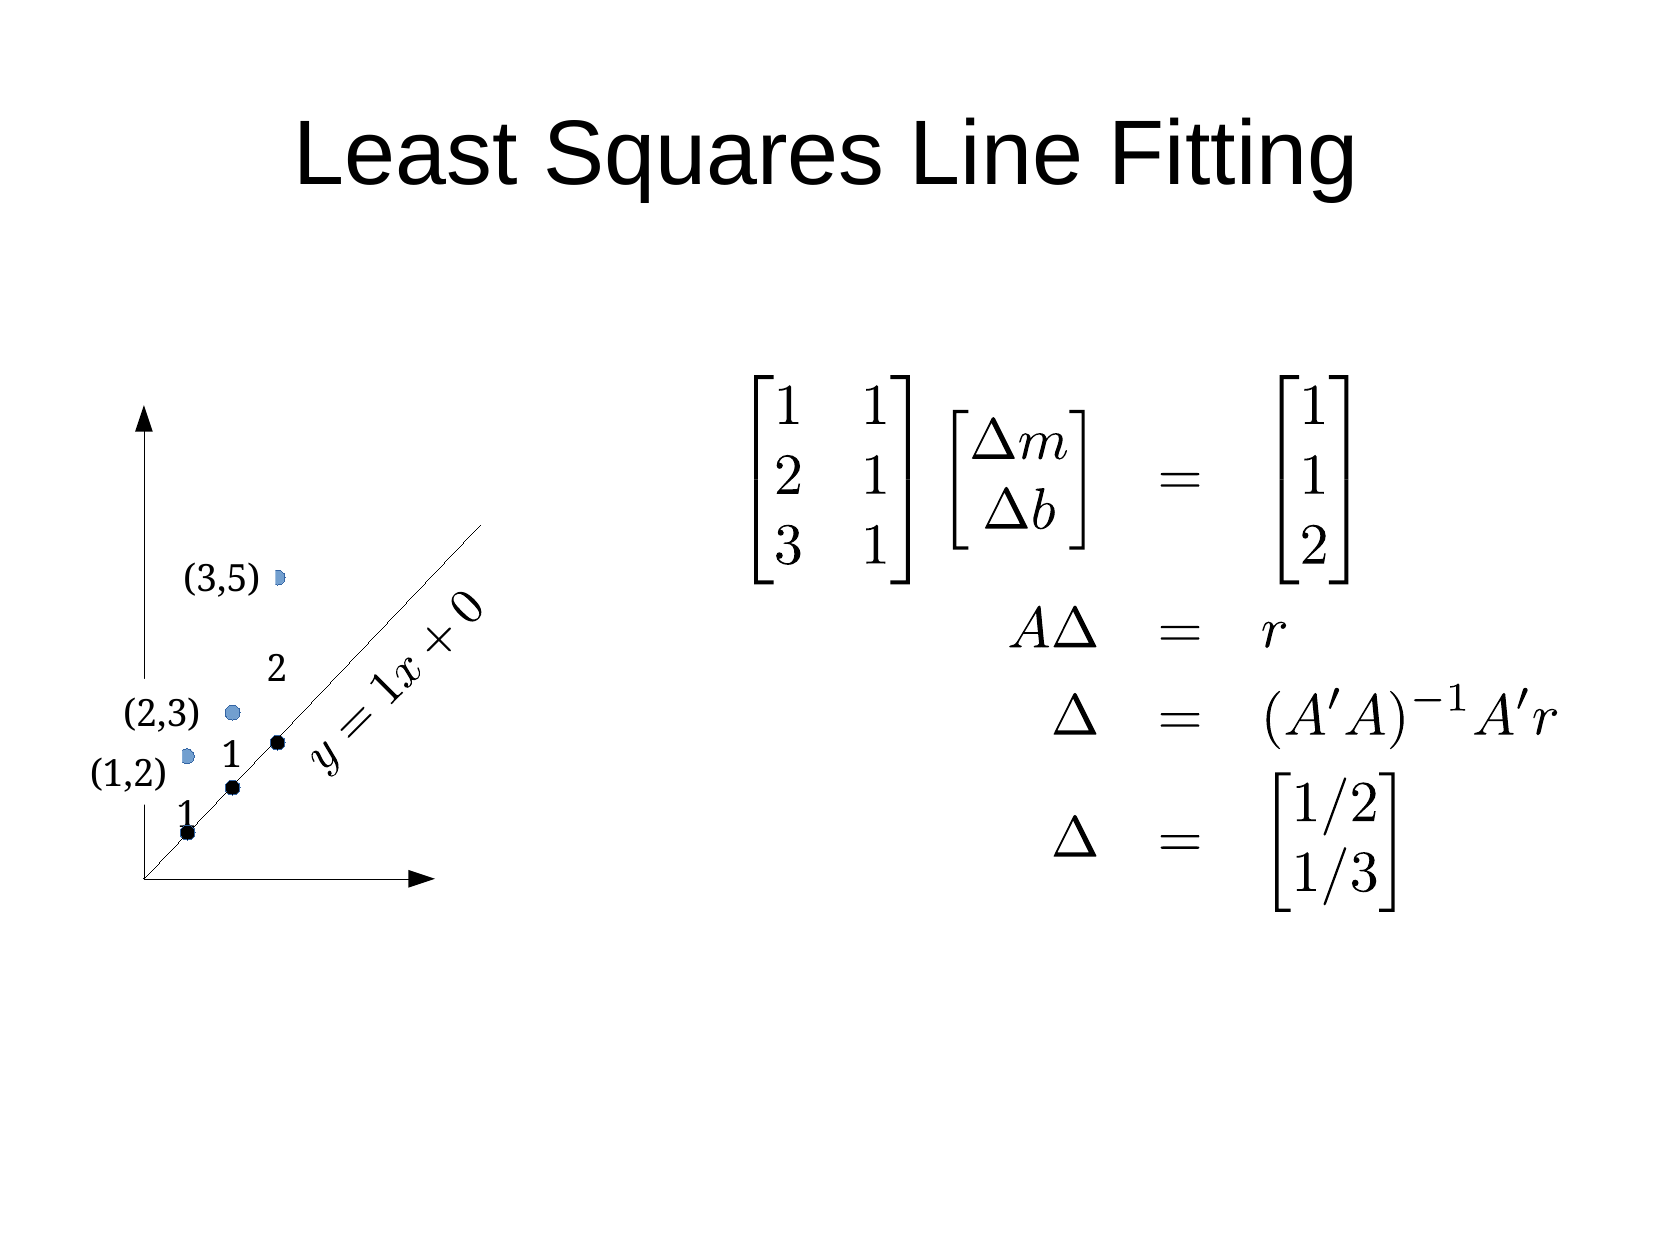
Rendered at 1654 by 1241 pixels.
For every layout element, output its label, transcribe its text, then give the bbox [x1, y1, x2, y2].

text_box (2,3) [108, 678, 211, 736]
text_box 1 [161, 780, 211, 837]
text_box [276, 570, 286, 586]
text_box [180, 825, 196, 841]
text_box [225, 705, 241, 721]
text_box [183, 748, 195, 764]
text_box (3,5) [168, 543, 271, 601]
text_box 2 [251, 633, 301, 691]
text_box 1 [206, 720, 256, 777]
text_box [225, 780, 241, 796]
text_box [300, 586, 494, 781]
text_box (1,2) [75, 738, 177, 796]
title Least Squares Line Fitting [82, 49, 1571, 257]
text_box [735, 375, 1560, 912]
text_box [270, 735, 286, 751]
